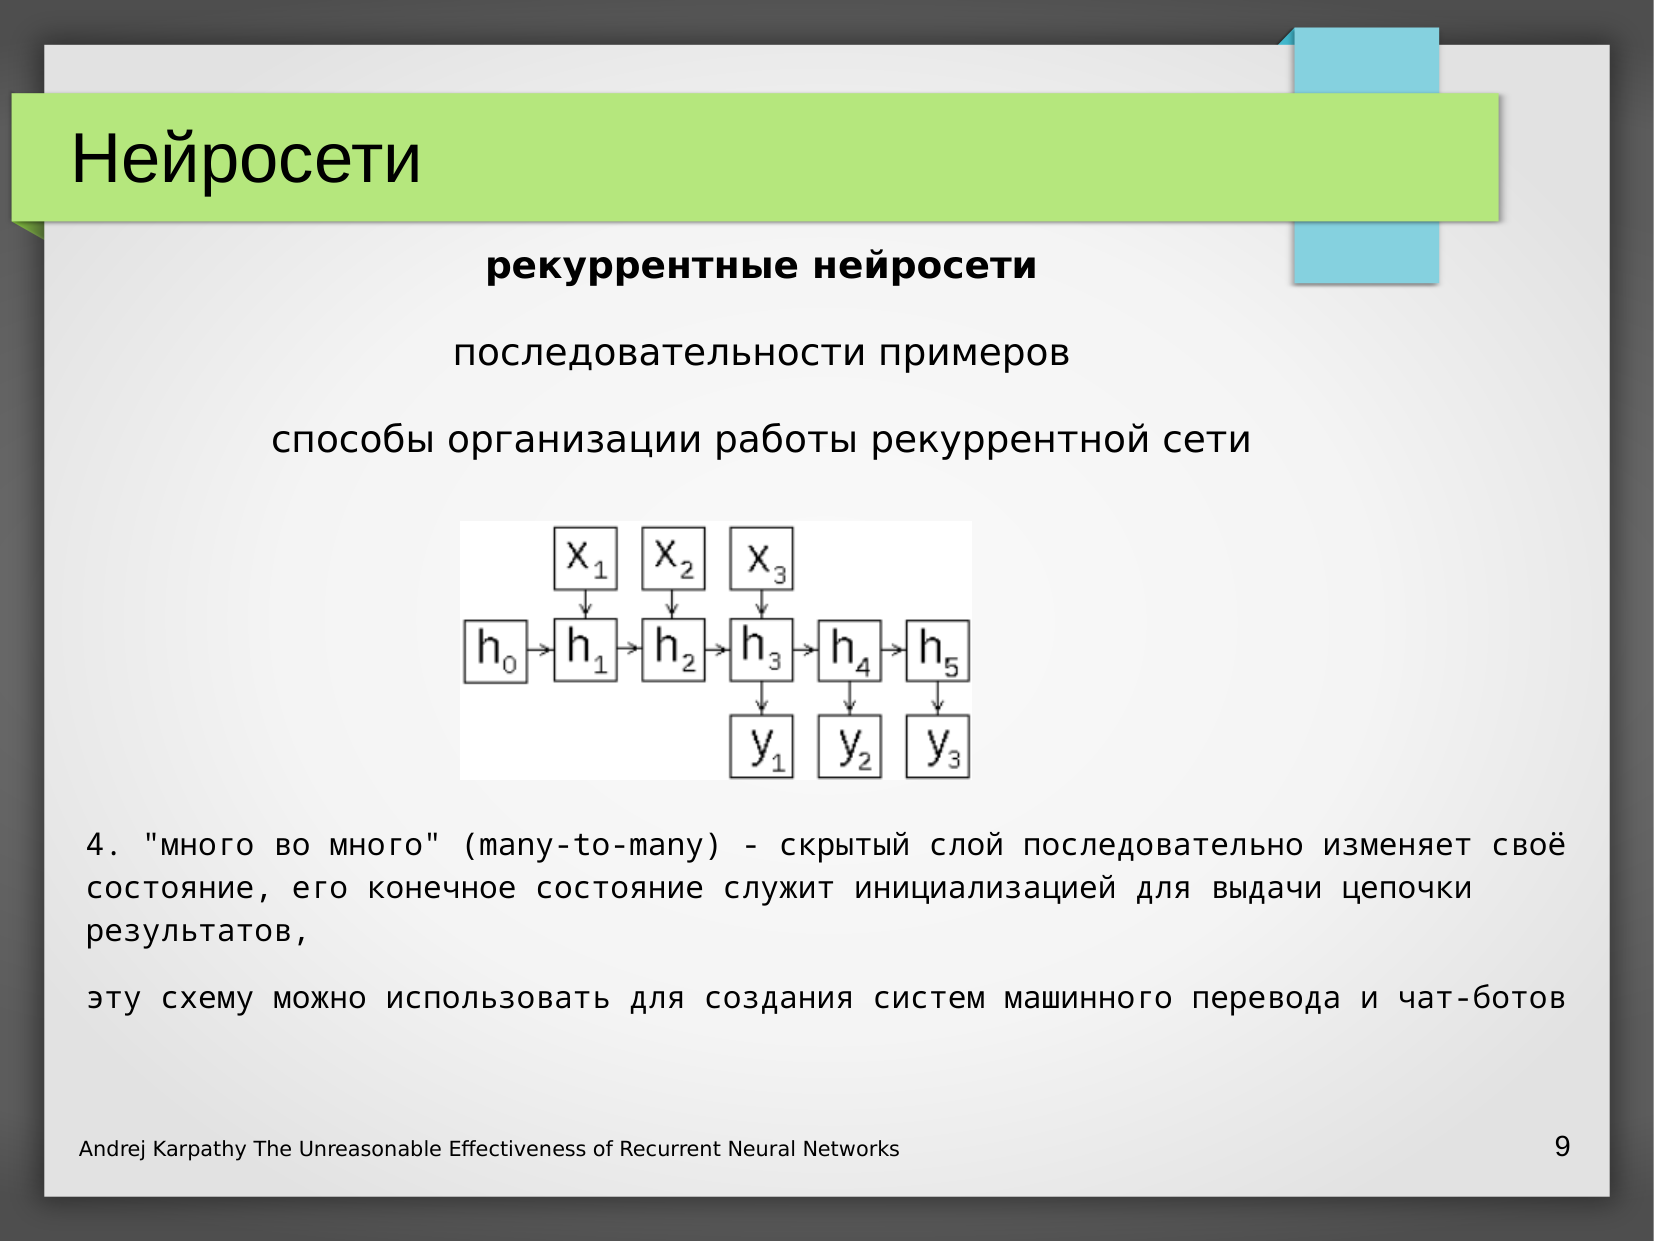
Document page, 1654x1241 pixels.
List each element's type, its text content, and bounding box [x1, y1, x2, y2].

text_box 4. "много во много" (many-to-many) - скрытый слой последовательно изменяет своё состояние, его конечное состояние служит инициализацией для выдачи цепочки результатов, эту схему можно использовать для создания систем машинного перевода и чат-ботов [70, 814, 1607, 1148]
title Нейросети [70, 118, 1205, 199]
picture [0, 0, 1654, 1241]
text_box Andrej Karpathy The Unreasonable Effectiveness of Recurrent Neural Networks [64, 1130, 922, 1170]
text_box рекуррентные нейросети последовательности примеров способы организации работы рекуррентной сети [224, 236, 1300, 513]
